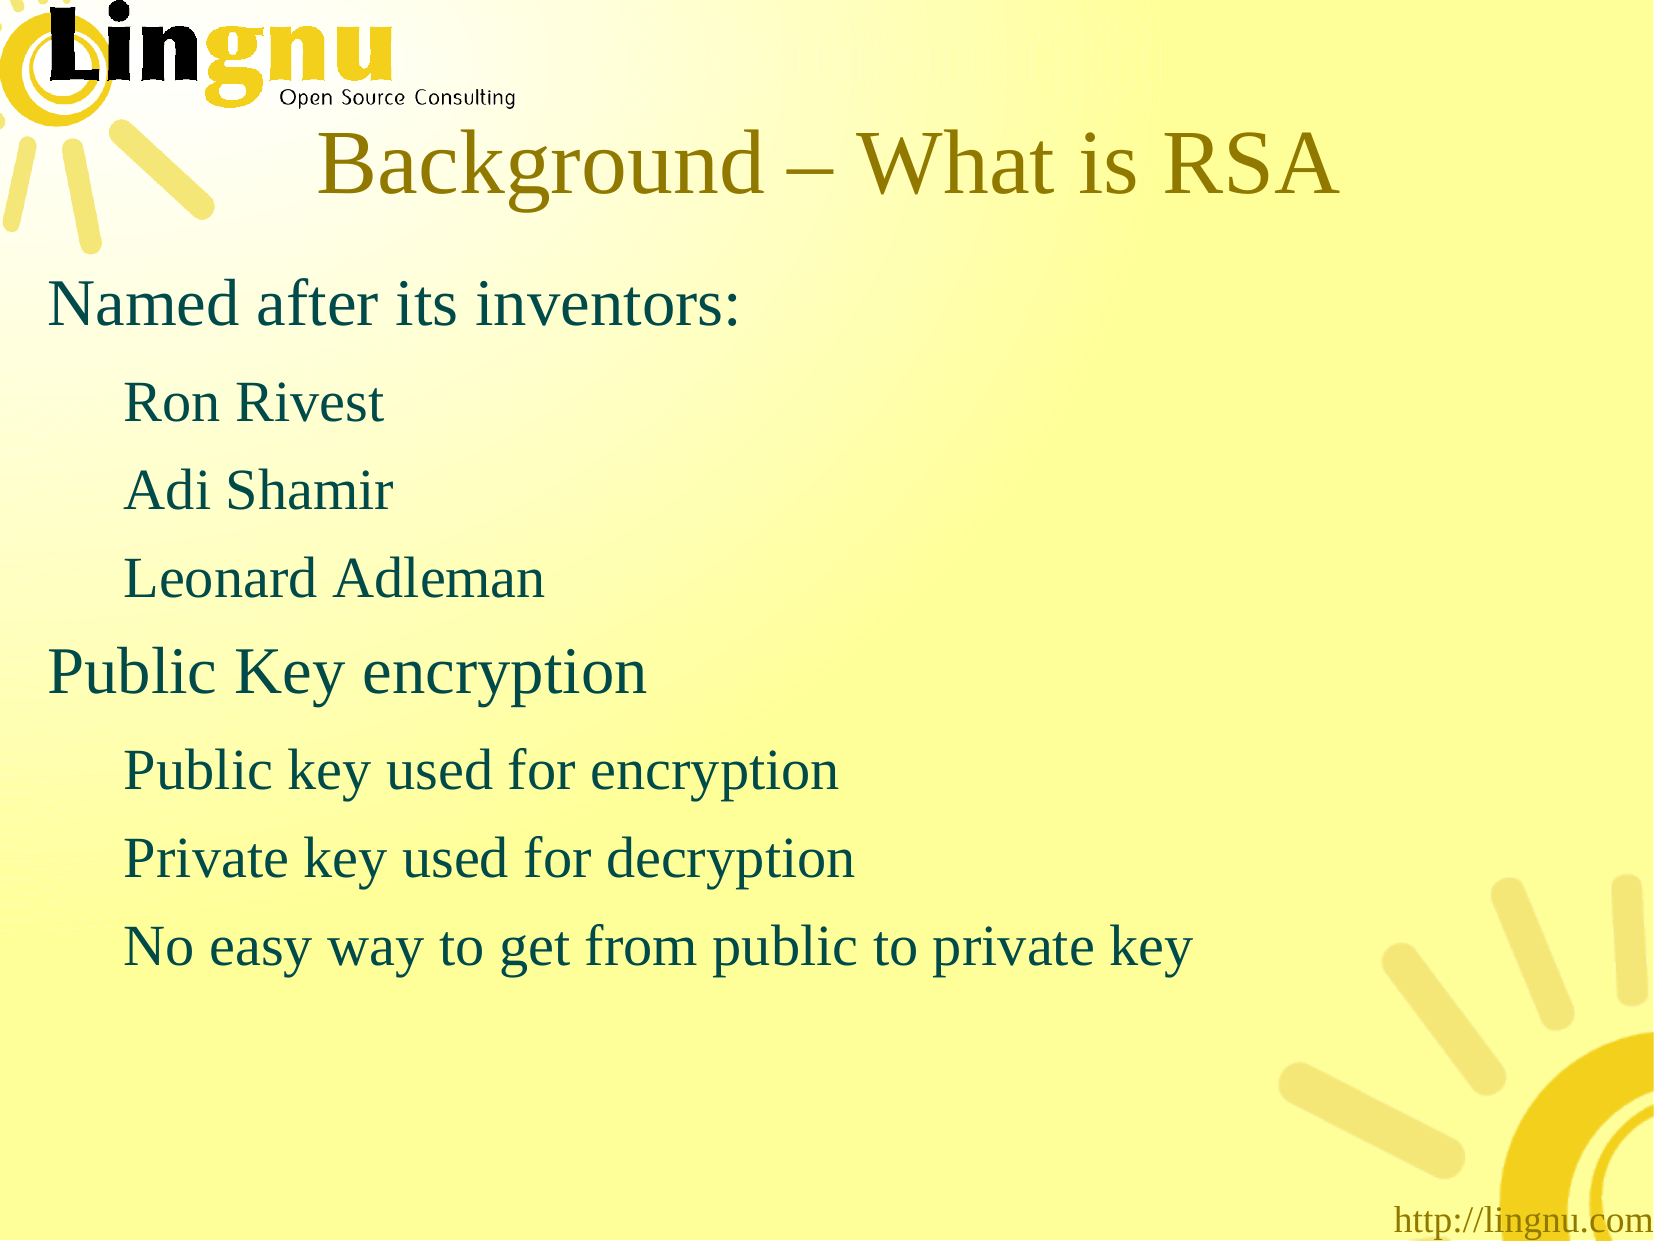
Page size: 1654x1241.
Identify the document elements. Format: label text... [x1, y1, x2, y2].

title Background – What is RSA [123, 58, 1536, 265]
picture [1256, 871, 1654, 1241]
picture [0, 0, 516, 256]
list Named after its inventors: Ron Rivest Adi Shamir Leonard Adleman Public Key encryption Public key used for encryption Private key used for decryption No easy way to get from public to private key [29, 265, 1625, 1127]
